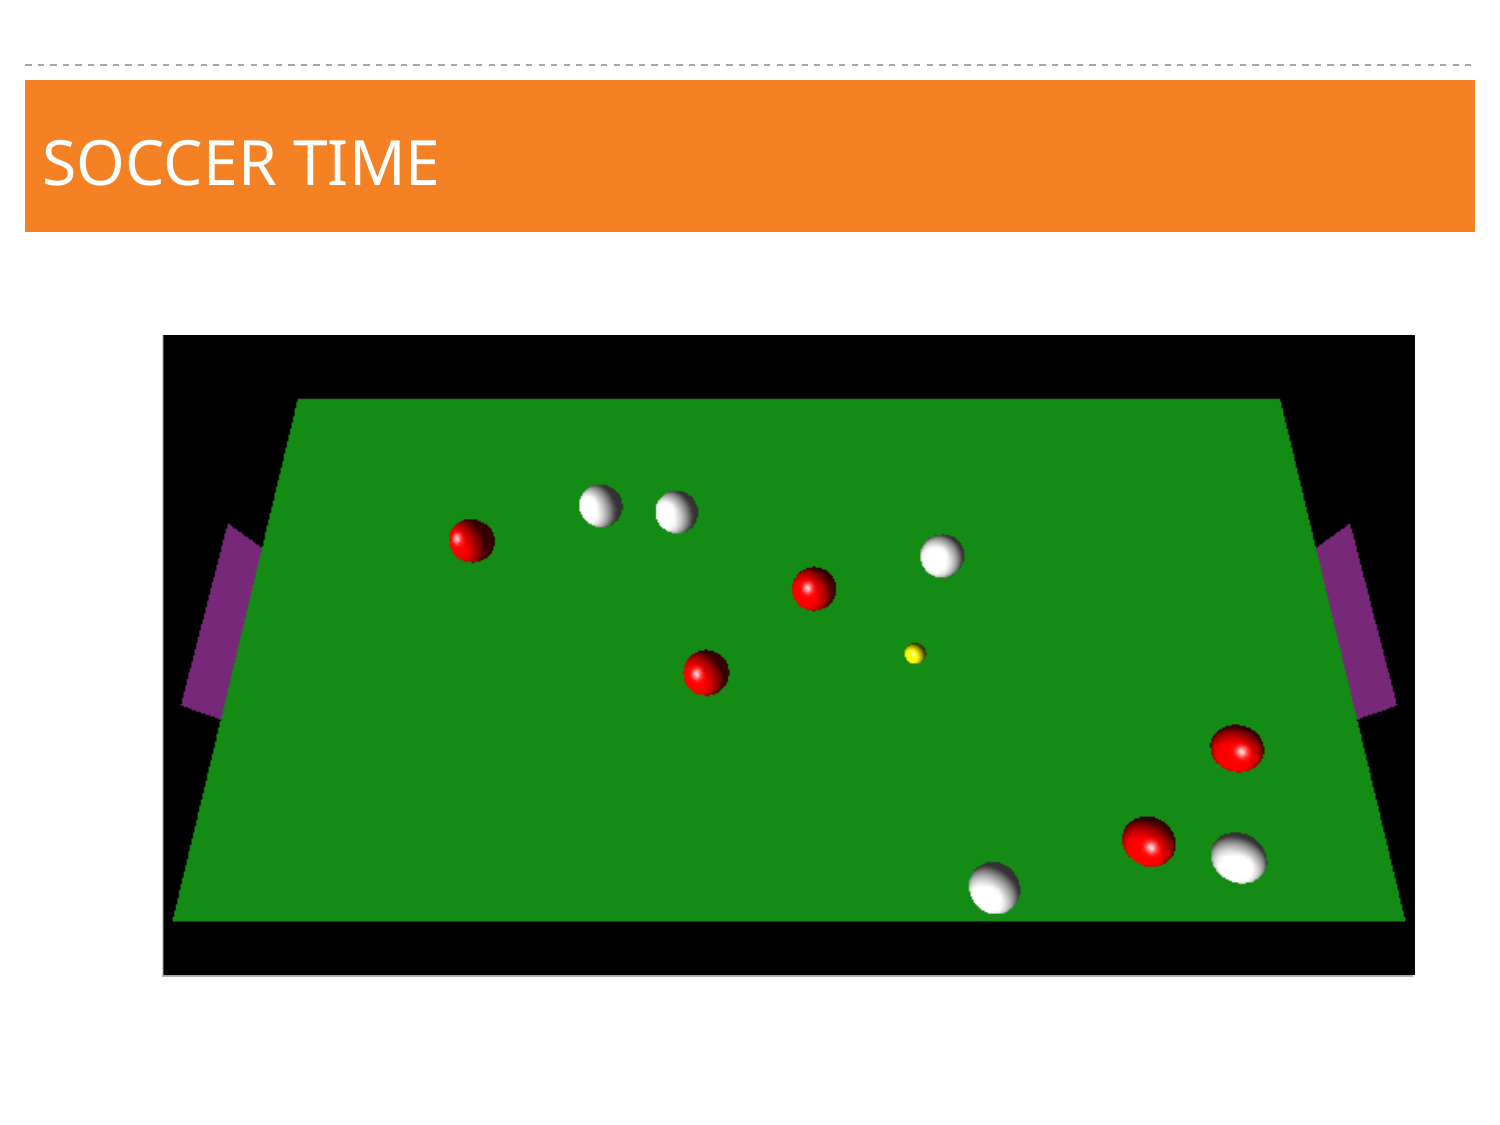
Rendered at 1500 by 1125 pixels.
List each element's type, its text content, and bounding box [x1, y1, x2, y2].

text_box SOCCER TIME [27, 108, 1473, 231]
text_box [25, 80, 1475, 232]
picture [162, 335, 1415, 976]
